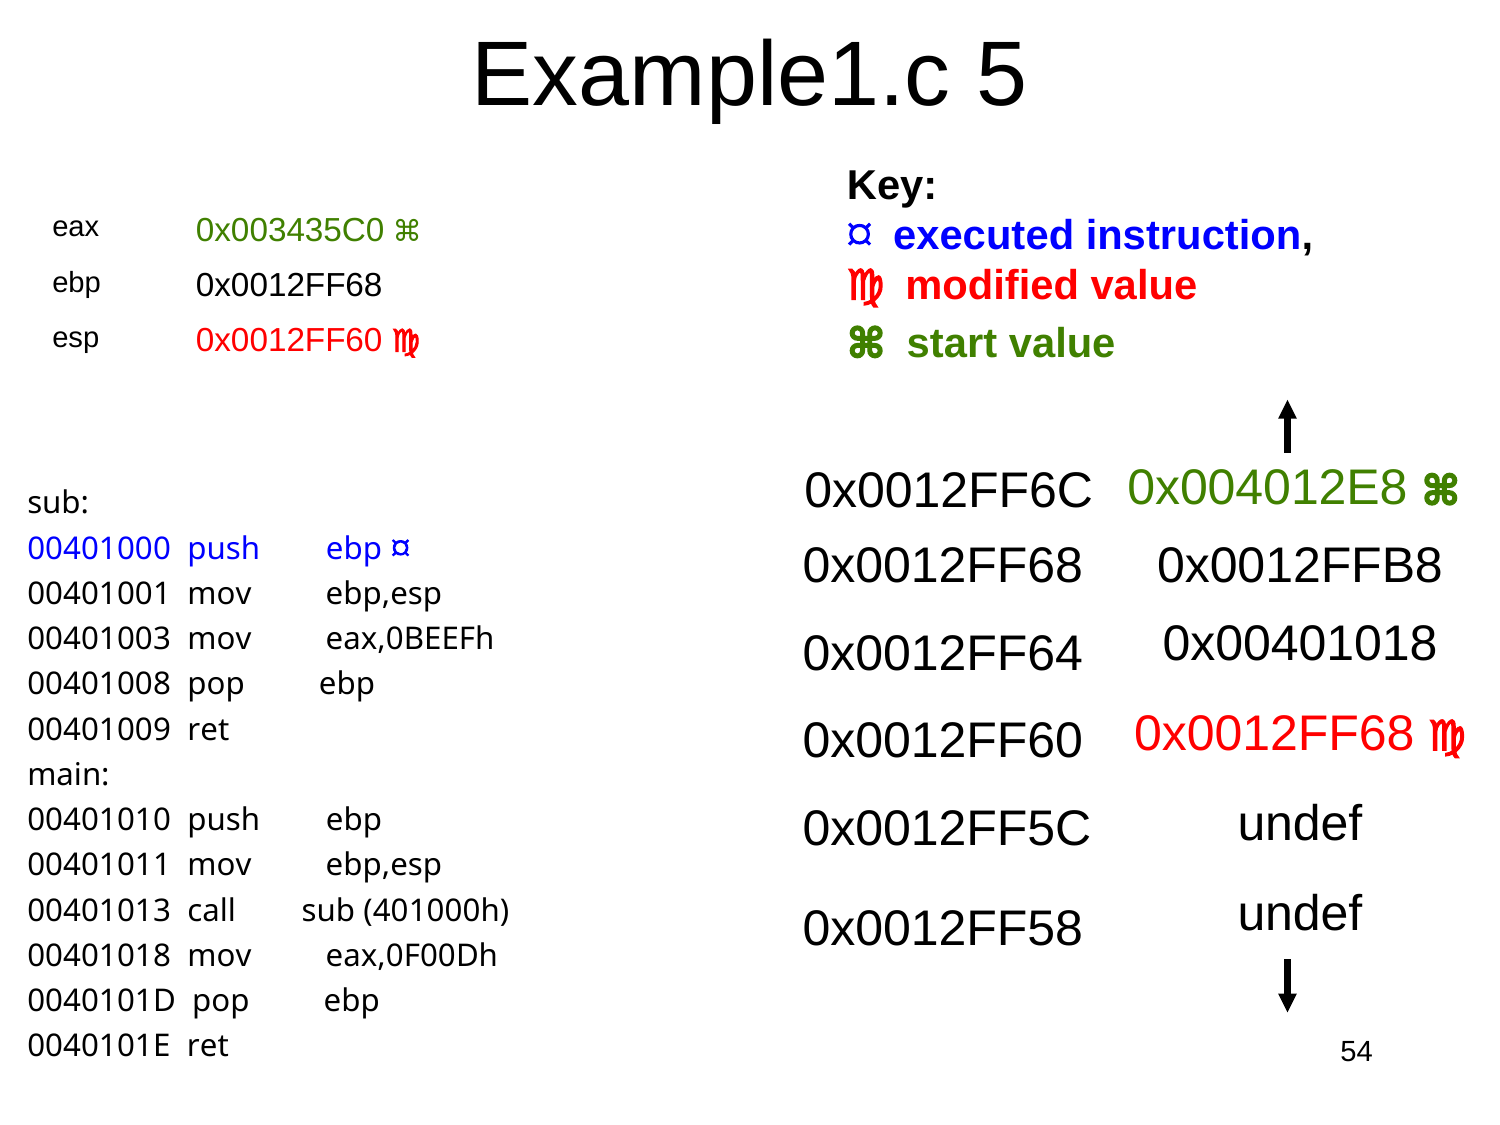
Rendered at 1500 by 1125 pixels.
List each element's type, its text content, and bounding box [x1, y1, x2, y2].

table_cell 0x0012FF68  [1112, 692, 1487, 783]
table_cell 0x0012FF68 [181, 255, 525, 311]
table_header 0x0012FFB8 [1112, 525, 1487, 603]
table_header 0x003435C0  [181, 200, 525, 255]
text_box 0x0012FF6C [789, 449, 1108, 526]
text_box 0x0012FF5C [787, 787, 1107, 863]
table_cell ebp [38, 255, 181, 311]
table_cell 0x0012FF60  [181, 311, 525, 366]
table_cell esp [38, 311, 181, 366]
table_cell undef [1112, 783, 1487, 872]
text_box Key: executed instruction, modified value start value [832, 149, 1340, 376]
table_header eax [38, 200, 181, 255]
title Example1.c 5 [112, 0, 1388, 163]
table_header 0x004012E8  [1112, 447, 1487, 525]
text_box 0x0012FF68 [787, 524, 1098, 601]
text_box 0x0012FF60 [787, 699, 1098, 776]
table_cell undef [1112, 872, 1487, 962]
text_box 0x0012FF64 [787, 612, 1098, 688]
text_box sub: 00401000 push ebp  00401001 mov ebp,esp 00401003 mov eax,0BEEFh 00401008 pop ebp 00401009 ret main: 00401010 push ebp 00401011 mov ebp,esp 00401013 call sub (401000h) 00401018 mov eax,0F00Dh 0040101D pop ebp 0040101E ret [12, 474, 775, 1101]
text_box 0x0012FF58 [787, 887, 1098, 963]
text_box <number> [1074, 1025, 1388, 1101]
table_cell 0x00401018 [1112, 603, 1487, 692]
